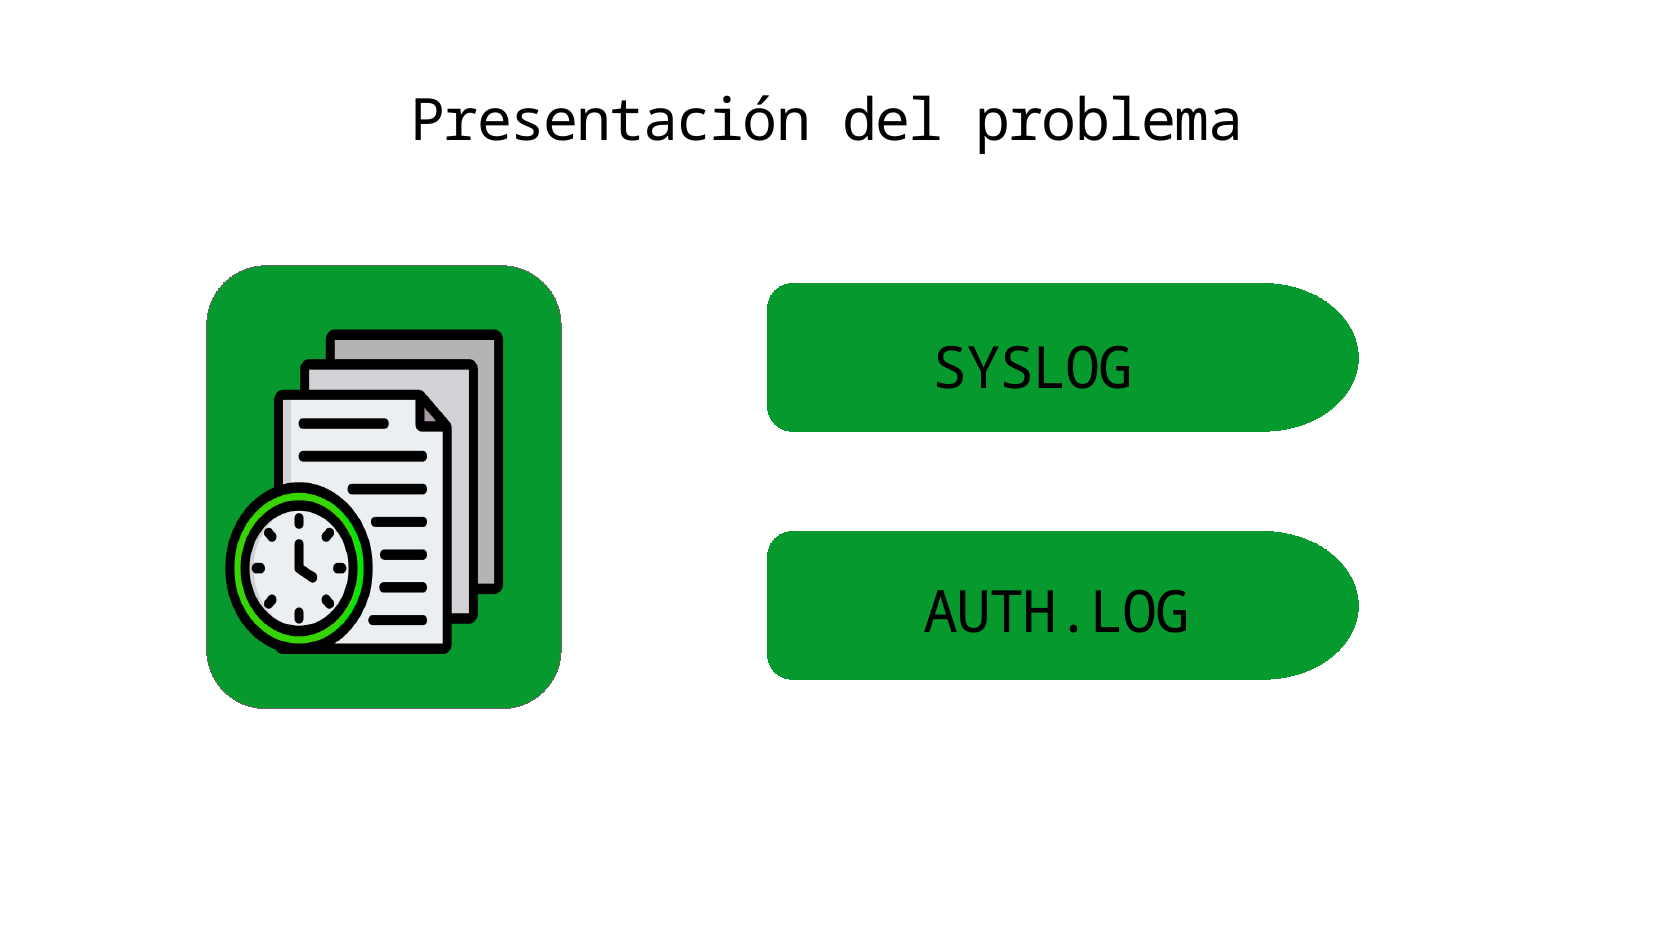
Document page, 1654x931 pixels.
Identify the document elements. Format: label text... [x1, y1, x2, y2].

text_box Presentación del problema [369, 70, 1285, 158]
text_box SYSLOG [826, 318, 1241, 406]
text_box [767, 531, 1359, 680]
picture [220, 324, 508, 659]
text_box [767, 283, 1359, 432]
text_box AUTH.LOG [850, 563, 1264, 650]
text_box [206, 265, 562, 709]
